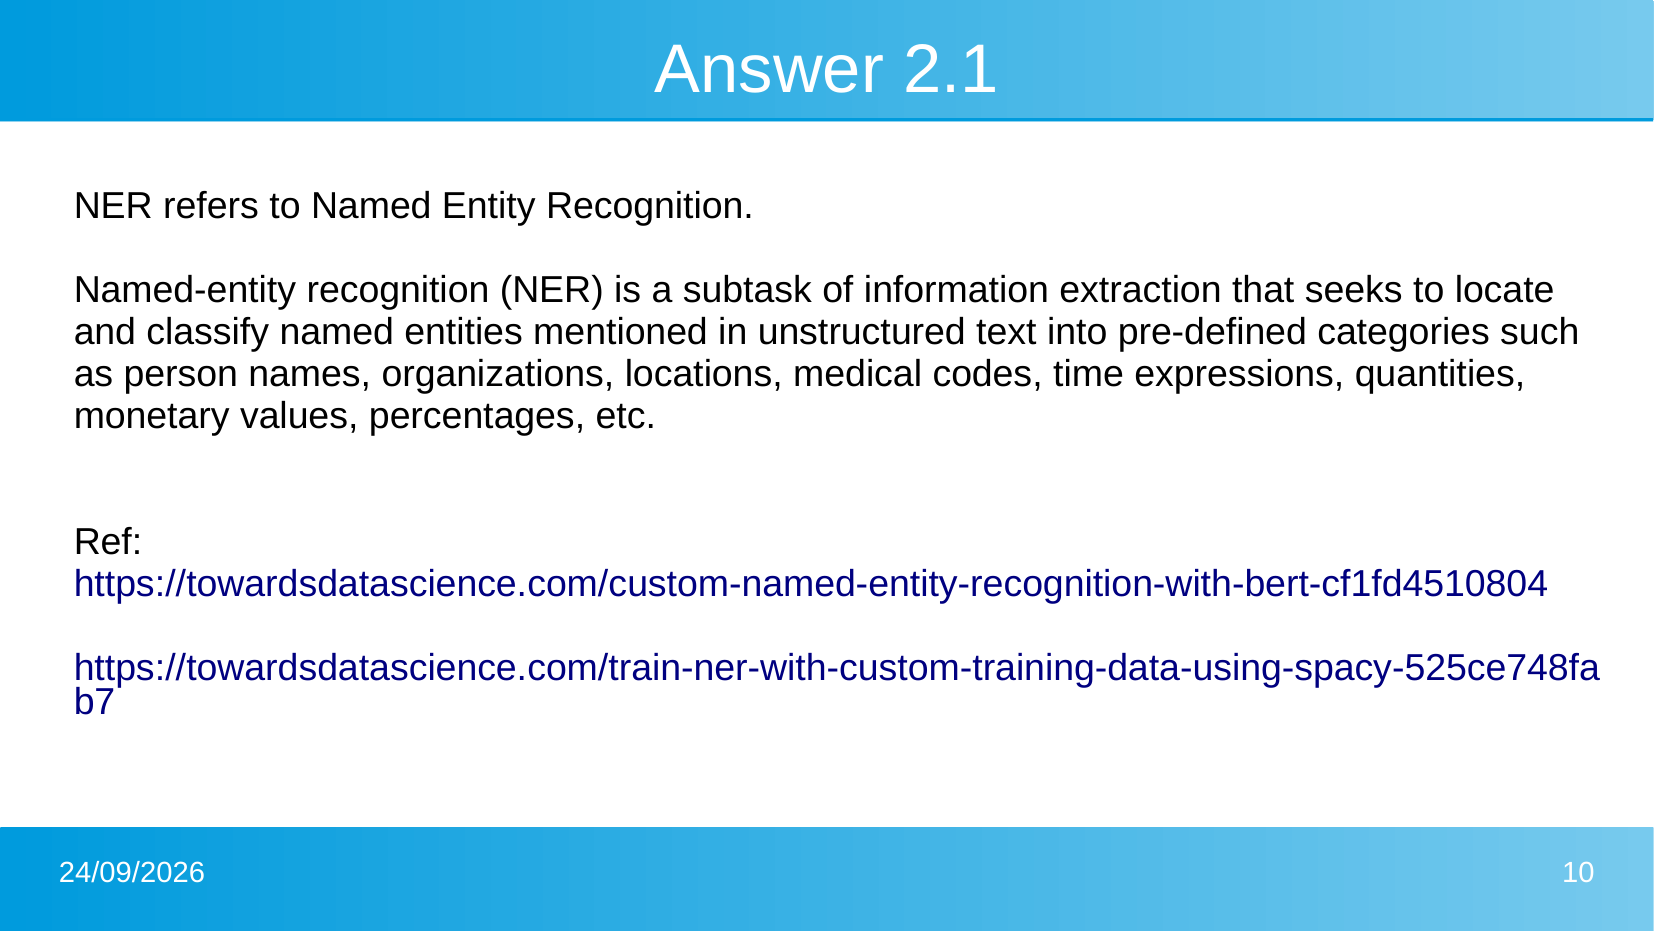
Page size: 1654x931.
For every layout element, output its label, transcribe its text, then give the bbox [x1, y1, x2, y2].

title Answer 2.1 [59, 29, 1595, 108]
text_box NER refers to Named Entity Recognition. Named-entity recognition (NER) is a subtask of information extraction that seeks to locate and classify named entities mentioned in unstructured text into pre-defined categories such as person names, organizations, locations, medical codes, time expressions, quantities, monetary values, percentages, etc. Ref: https://towardsdatascience.com/custom-named-entity-recognition-with-bert-cf1fd4510804 https://towardsdatascience.com/train-ner-with-custom-training-data-using-spacy-525ce748fab7 [59, 177, 1625, 738]
